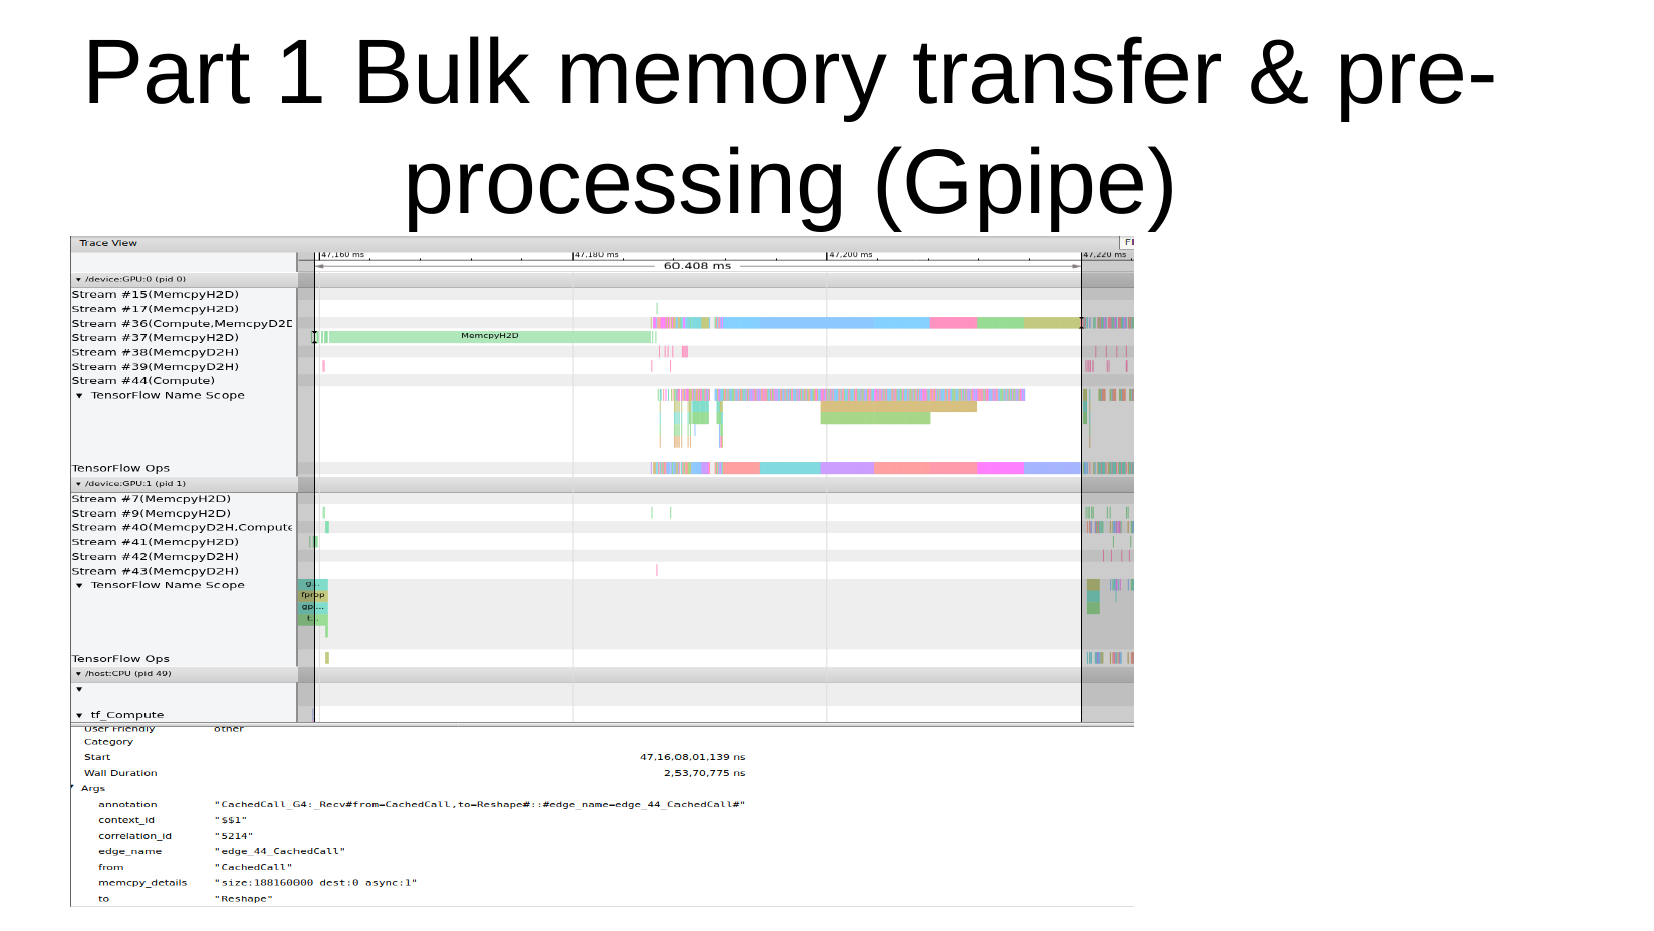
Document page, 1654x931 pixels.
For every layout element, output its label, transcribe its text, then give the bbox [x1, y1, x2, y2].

title Part 1 Bulk memory transfer & pre-processing (Gpipe) [47, 11, 1536, 217]
picture [70, 236, 1134, 907]
